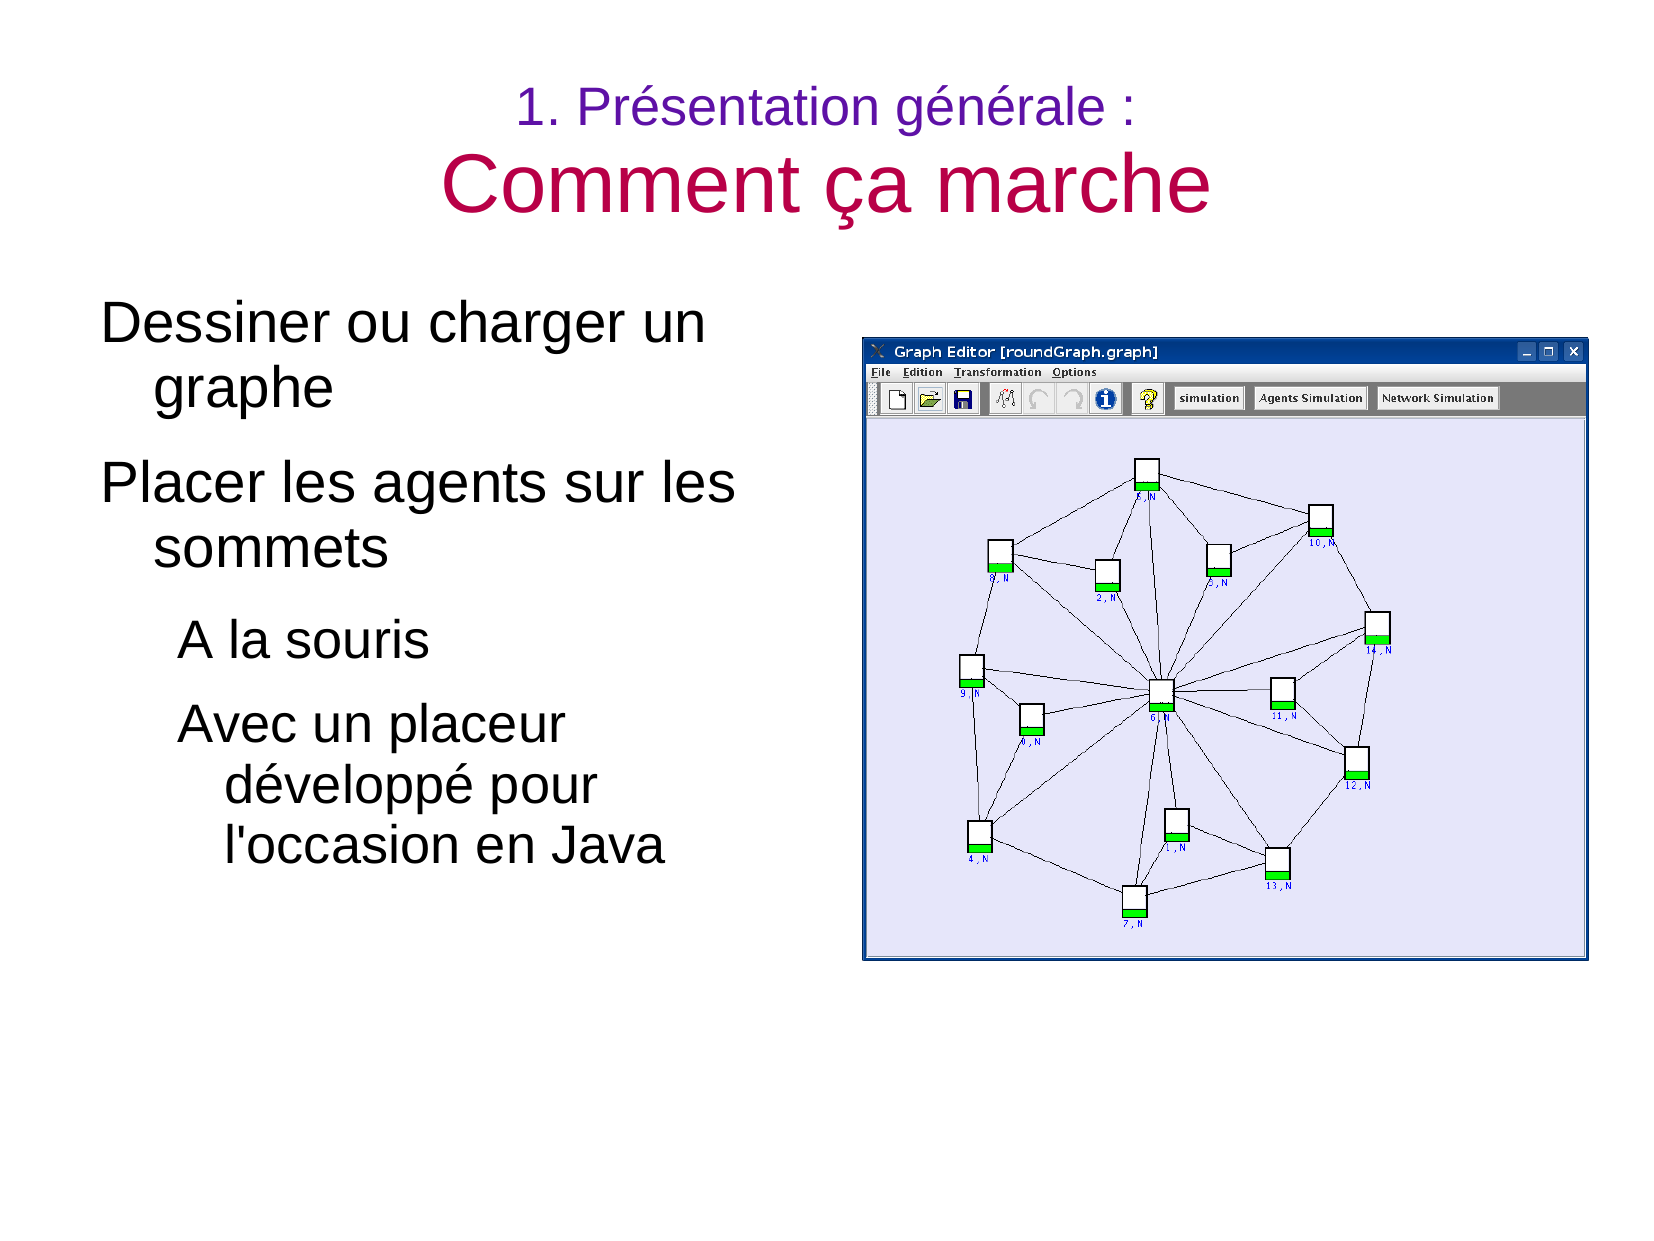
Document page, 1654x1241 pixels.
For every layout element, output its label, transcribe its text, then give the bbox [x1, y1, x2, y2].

title 1. Présentation générale : Comment ça marche [82, 49, 1571, 257]
picture [862, 337, 1589, 961]
list Dessiner ou charger un graphe Placer les agents sur les sommets A la souris Avec un placeur développé pour l'occasion en Java [82, 290, 809, 1109]
